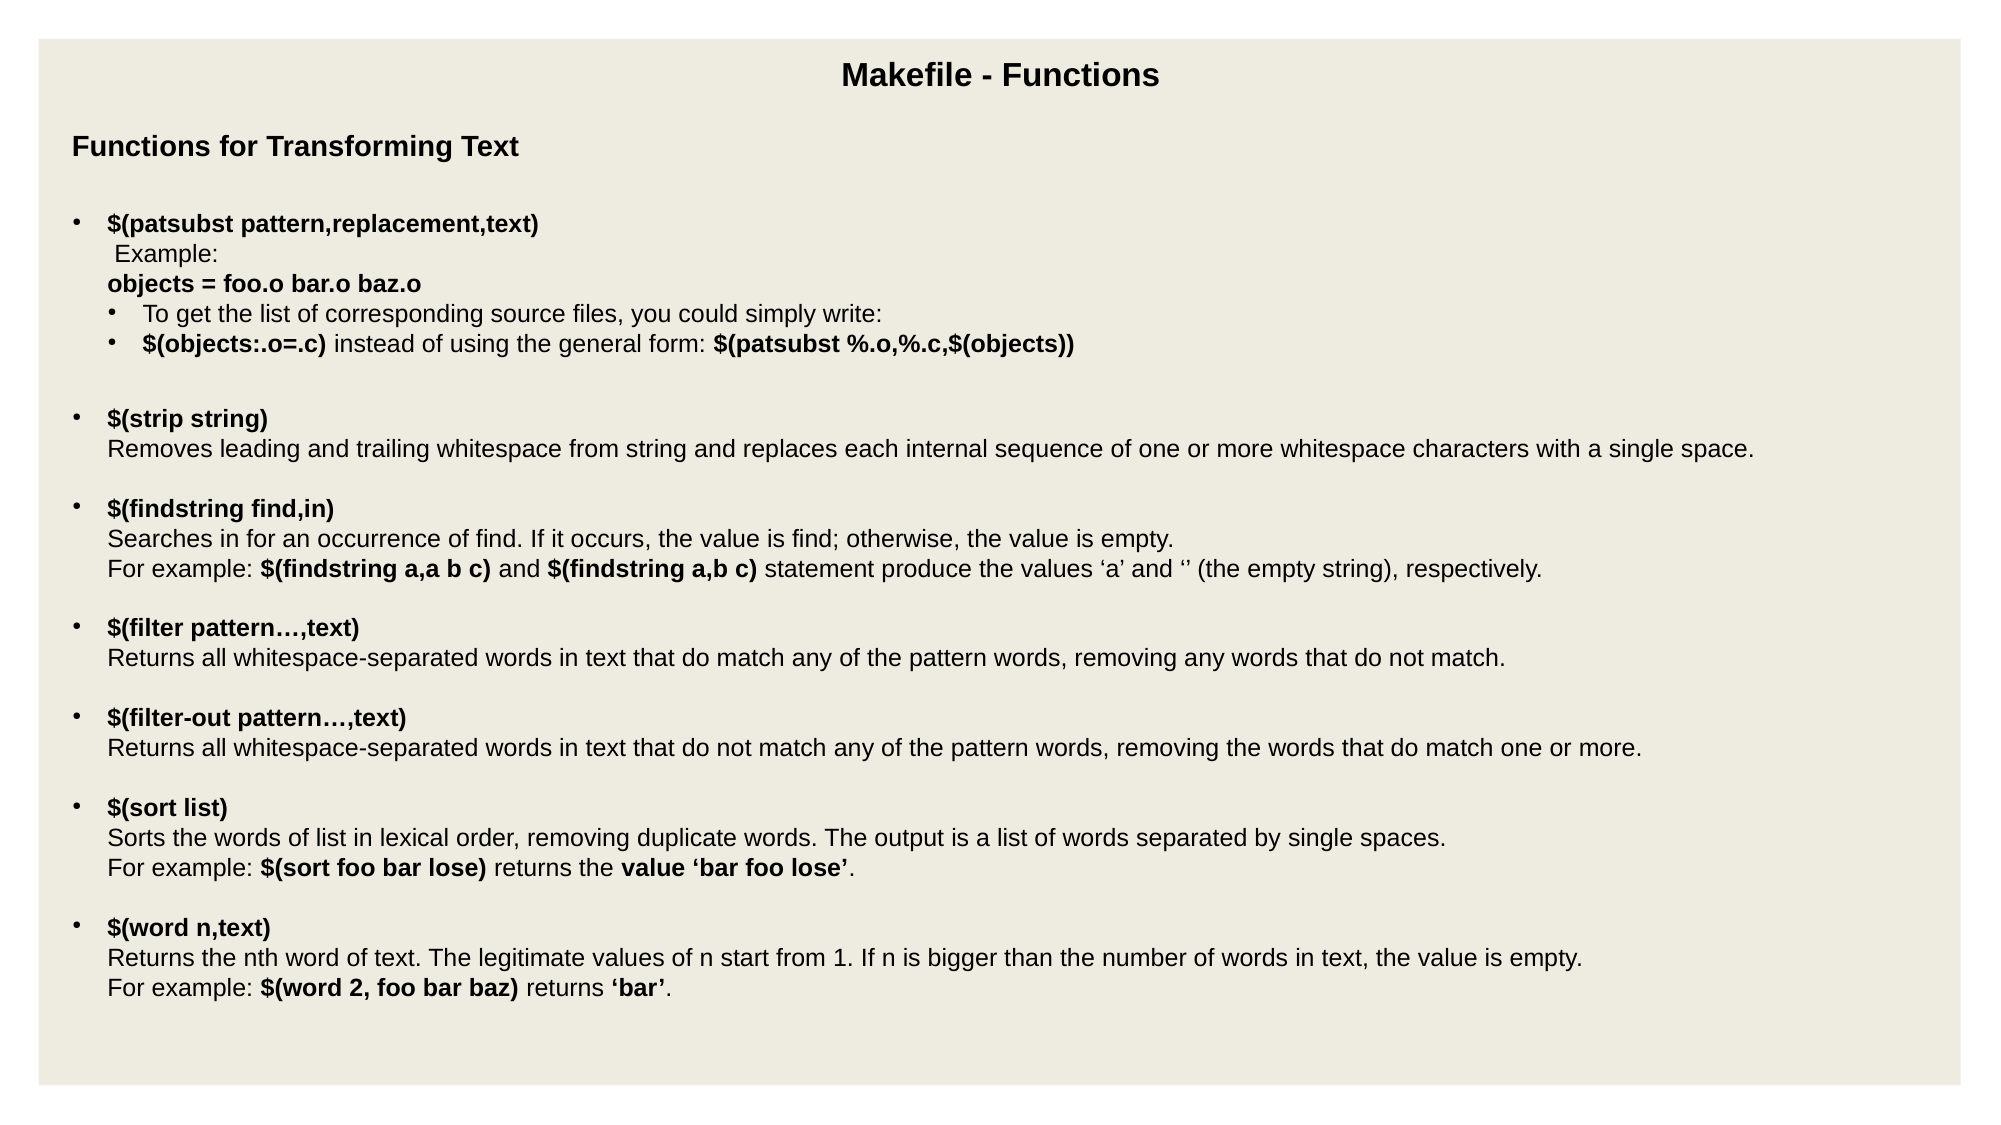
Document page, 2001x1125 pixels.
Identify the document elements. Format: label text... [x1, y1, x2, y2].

text_box Makefile - Functions [39, 39, 1963, 106]
text_box Functions for Transforming Text $(patsubst pattern,replacement,text) Example: objects = foo.o bar.o baz.o To get the list of corresponding source files, you could simply write: $(objects:.o=.c) instead of using the general form: $(patsubst %.o,%.c,$(objects)) $(strip string) Removes leading and trailing whitespace from string and replaces each internal sequence of one or more whitespace characters with a single space. $(findstring find,in) Searches in for an occurrence of find. If it occurs, the value is find; otherwise, the value is empty. For example: $(findstring a,a b c) and $(findstring a,b c) statement produce the values ‘a’ and ‘’ (the empty string), respectively. $(filter pattern…,text) Returns all whitespace-separated words in text that do match any of the pattern words, removing any words that do not match. $(filter-out pattern…,text) Returns all whitespace-separated words in text that do not match any of the pattern words, removing the words that do match one or more. $(sort list) Sorts the words of list in lexical order, removing duplicate words. The output is a list of words separated by single spaces. For example: $(sort foo bar lose) returns the value ‘bar foo lose’. $(word n,text) Returns the nth word of text. The legitimate values of n start from 1. If n is bigger than the number of words in text, the value is empty. For example: $(word 2, foo bar baz) returns ‘bar’. [57, 120, 1944, 1087]
